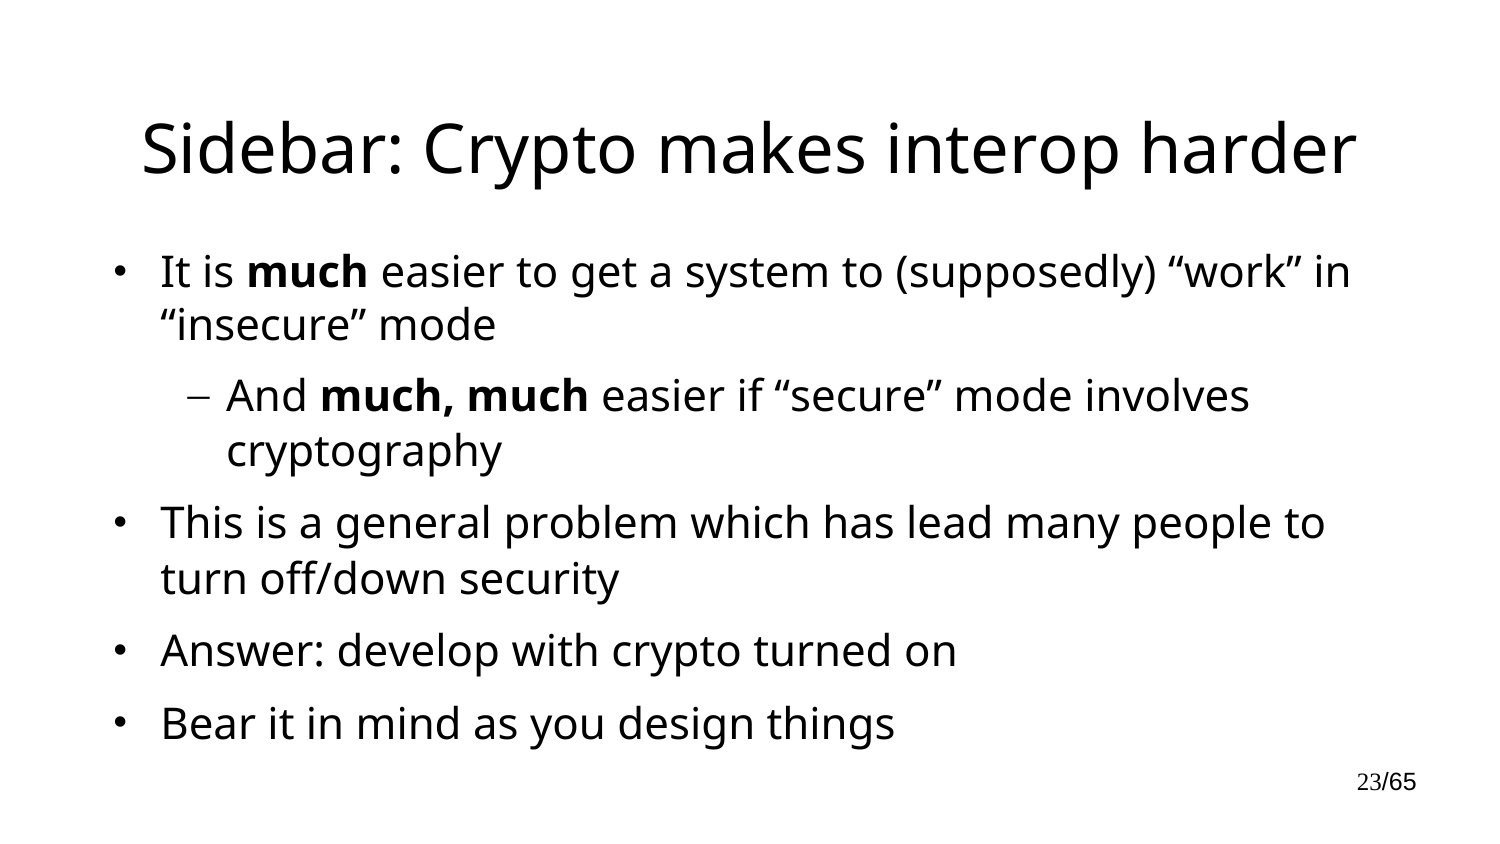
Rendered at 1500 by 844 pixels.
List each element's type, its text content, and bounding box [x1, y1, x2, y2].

title Sidebar: Crypto makes interop harder [112, 60, 1388, 231]
list It is much easier to get a system to (supposedly) “work” in “insecure” mode And much, much easier if “secure” mode involves cryptography This is a general problem which has lead many people to turn off/down security Answer: develop with crypto turned on Bear it in mind as you design things [112, 243, 1388, 827]
